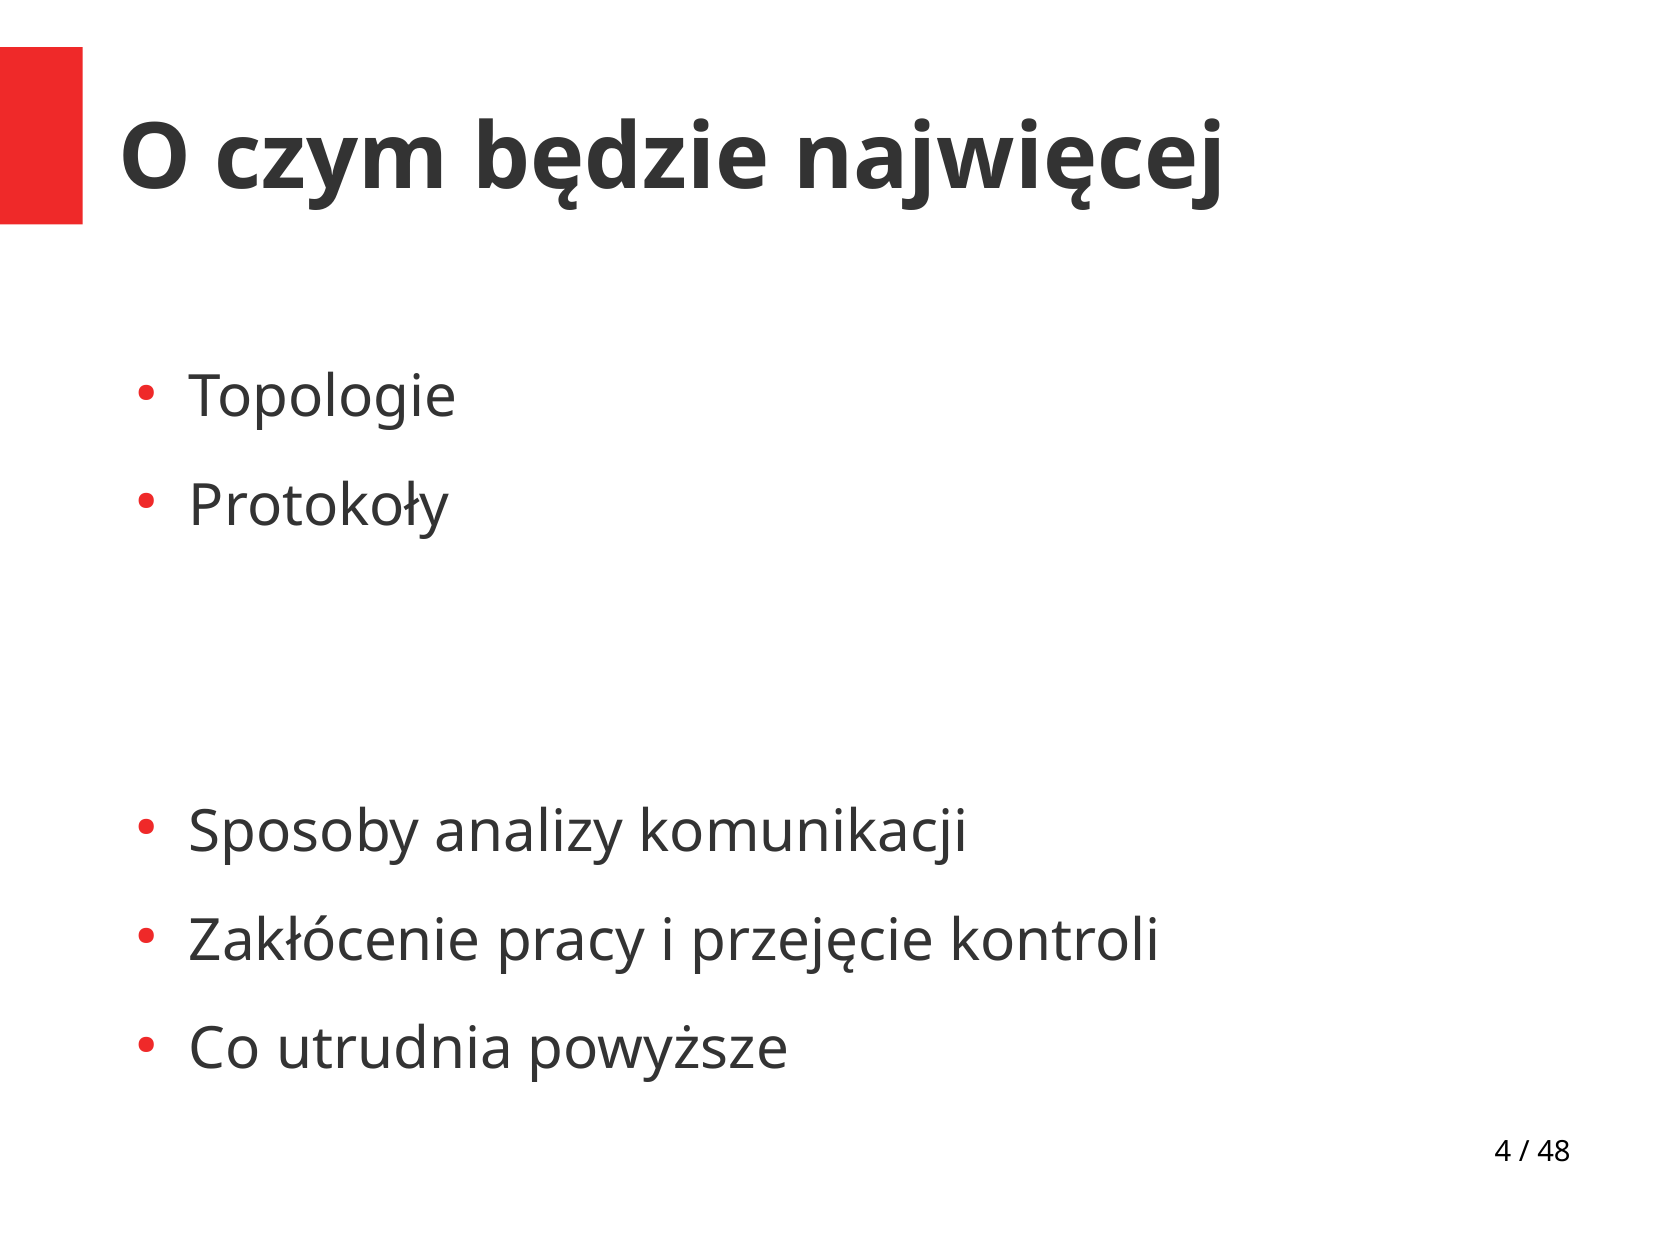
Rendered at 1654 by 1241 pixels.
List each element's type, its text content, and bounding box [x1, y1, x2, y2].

title O czym będzie najwięcej [118, 49, 1571, 257]
list Topologie Protokoły Sposoby analizy komunikacji Zakłócenie pracy i przejęcie kontroli Co utrudnia powyższe [118, 354, 1536, 1074]
